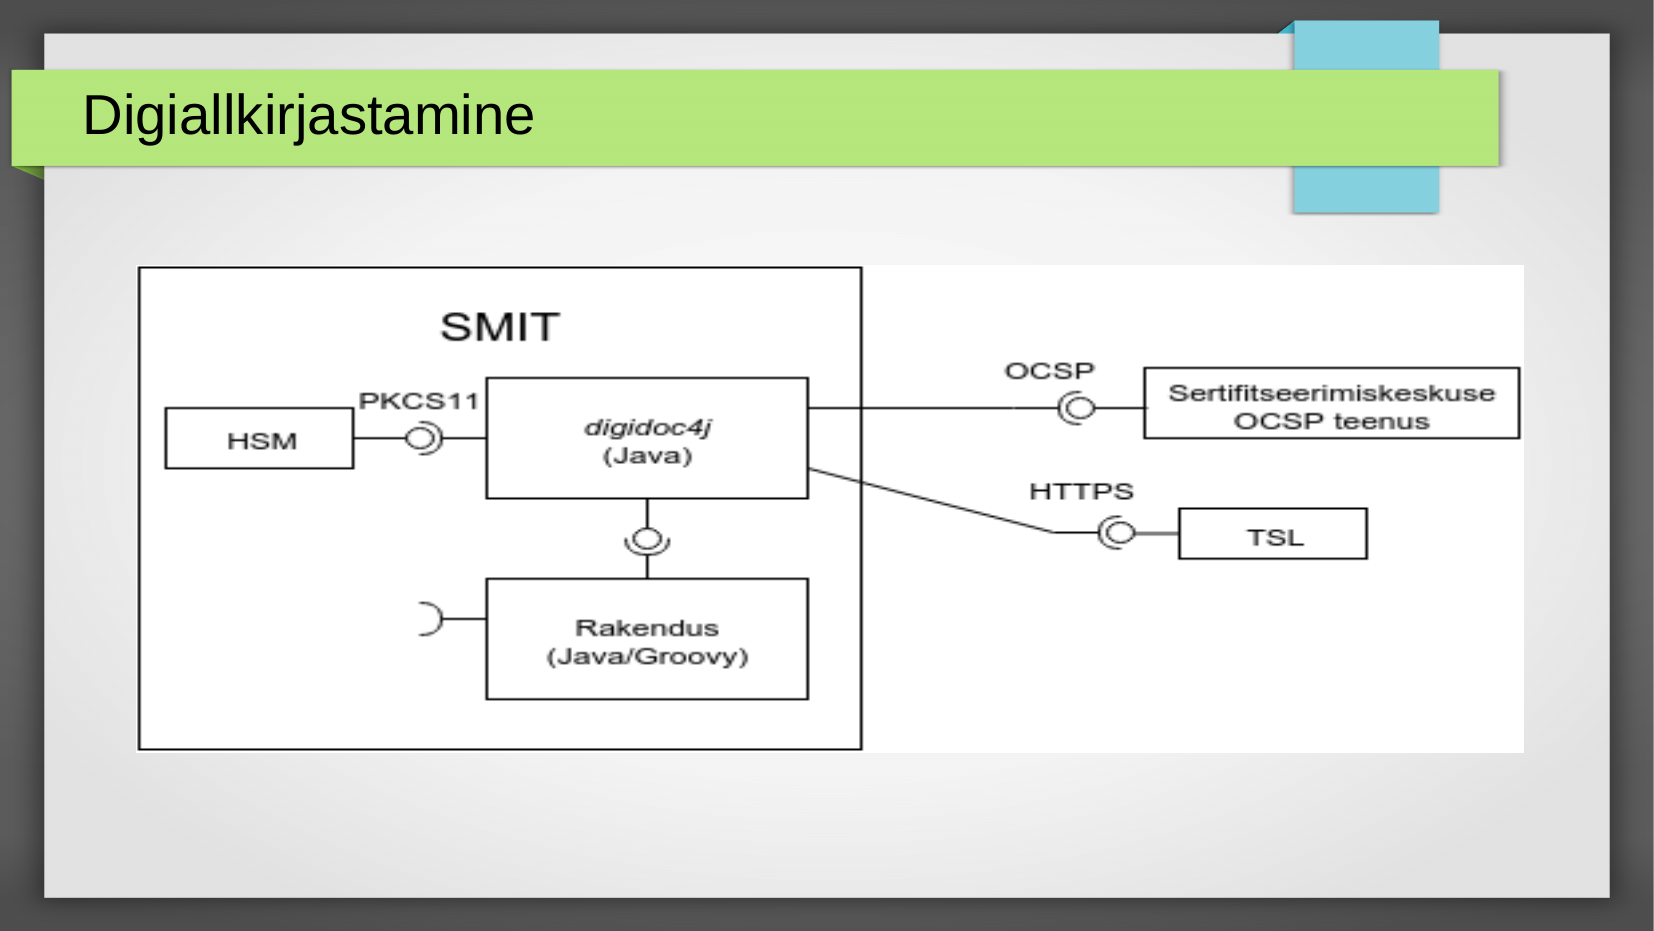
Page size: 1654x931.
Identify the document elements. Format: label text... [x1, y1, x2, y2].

picture [0, 0, 1654, 931]
title Digiallkirjastamine [82, 70, 1264, 160]
